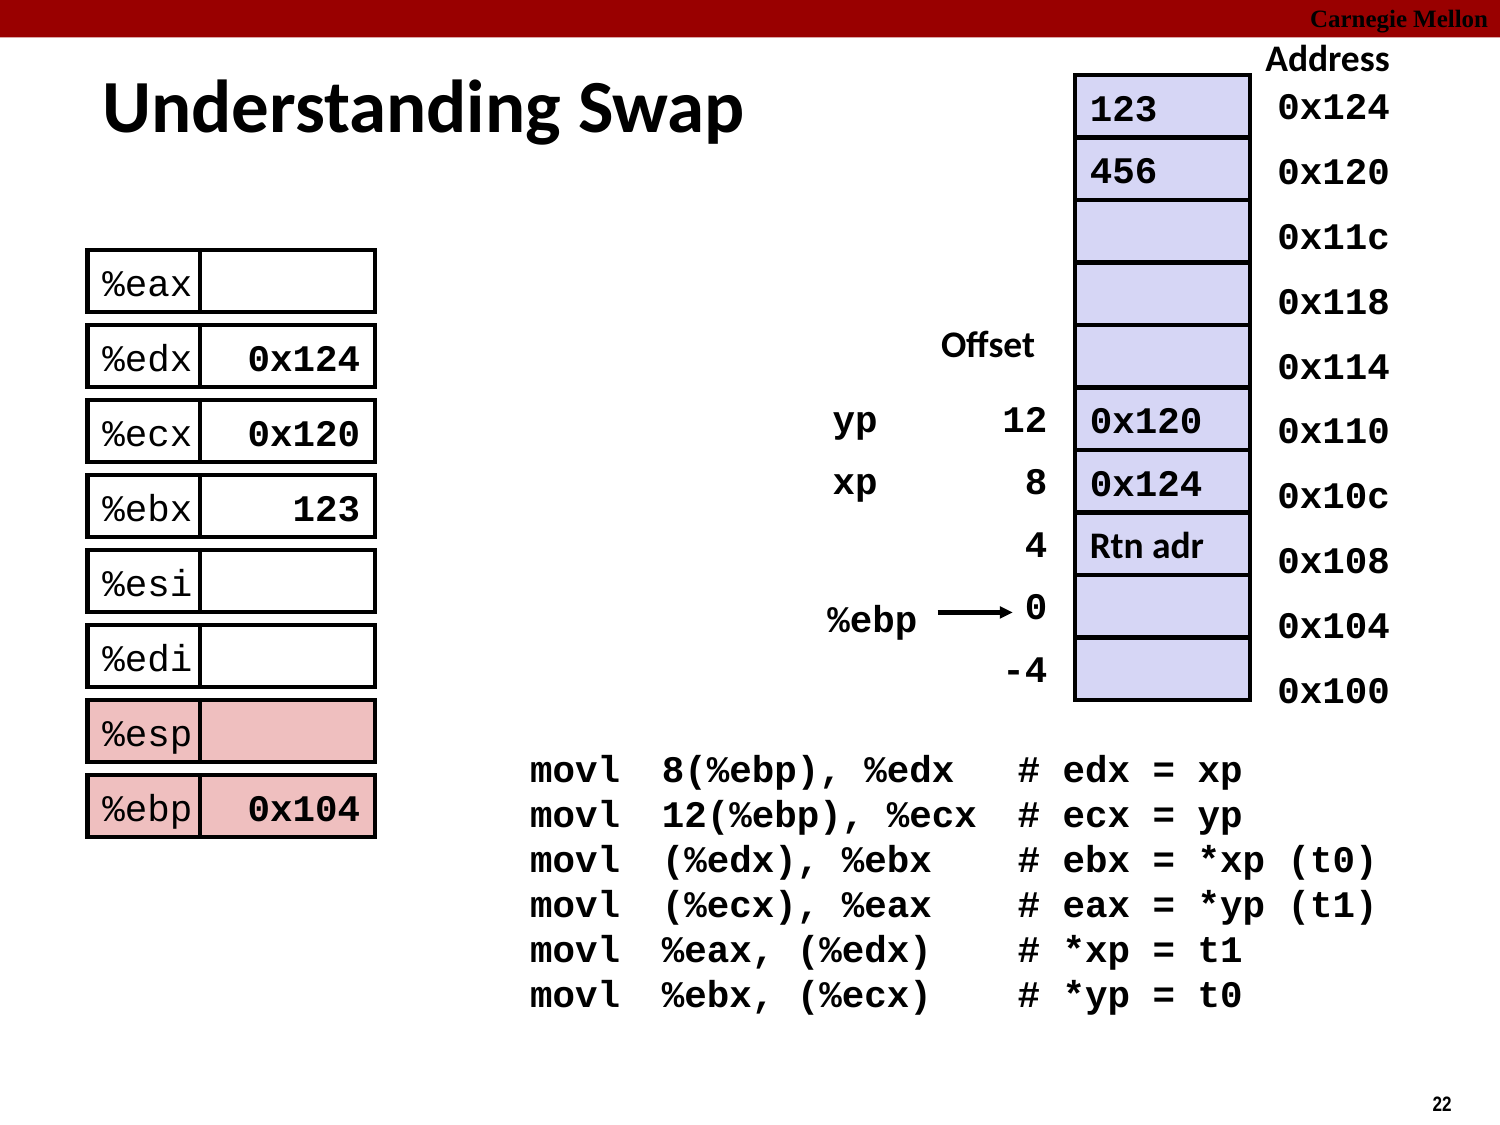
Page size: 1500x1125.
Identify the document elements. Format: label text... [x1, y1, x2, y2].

text_box %edx [87, 324, 200, 388]
text_box 0x114 [1262, 334, 1463, 395]
text_box 0x120 [1074, 388, 1250, 449]
text_box xp [825, 449, 933, 510]
text_box Address [1250, 26, 1405, 87]
text_box Offset [926, 312, 1050, 373]
text_box 0x110 [1262, 399, 1463, 459]
text_box 0x124 [200, 324, 375, 388]
text_box yp [825, 387, 933, 448]
text_box [200, 624, 375, 688]
text_box 456 [1074, 137, 1250, 199]
text_box %esp [87, 699, 200, 763]
text_box 0x104 [1262, 593, 1463, 654]
text_box 0x104 [200, 774, 375, 838]
text_box 0x124 [1074, 449, 1250, 512]
text_box %edi [87, 624, 200, 688]
text_box 12 [987, 387, 1085, 448]
text_box %ebp [812, 587, 933, 648]
text_box 123 [200, 474, 375, 538]
text_box 0x108 [1262, 528, 1463, 589]
text_box [1074, 574, 1250, 700]
text_box -4 [987, 637, 1085, 698]
text_box 0x120 [200, 399, 375, 463]
text_box 0x118 [1262, 269, 1463, 330]
text_box [200, 549, 375, 613]
text_box 123 [1074, 74, 1250, 137]
text_box 8 [987, 449, 1085, 510]
text_box %esi [87, 549, 200, 613]
text_box %ecx [87, 399, 200, 463]
text_box %ebx [87, 474, 200, 538]
text_box 0x100 [1262, 658, 1463, 719]
text_box 0x11c [1262, 204, 1463, 265]
text_box %eax [87, 249, 200, 313]
title Understanding Swap [87, 50, 1134, 144]
text_box [1074, 199, 1250, 388]
text_box %ebp [87, 774, 200, 838]
text_box Rtn adr [1074, 512, 1250, 574]
text_box [200, 699, 375, 763]
text_box 0 [987, 574, 1085, 635]
text_box 0x10c [1262, 463, 1463, 524]
text_box 0x124 [1262, 74, 1463, 135]
text_box movl 8(%ebp), %edx # edx = xp movl 12(%ebp), %ecx # ecx = yp movl (%edx), %ebx # ebx = *xp (t0) movl (%ecx), %eax # eax = *yp (t1) movl %eax, (%edx) # *xp = t1 movl %ebx, (%ecx) # *yp = t0 [449, 737, 1425, 1023]
text_box 0x120 [1262, 139, 1463, 200]
text_box [200, 249, 375, 313]
text_box 4 [987, 512, 1085, 573]
